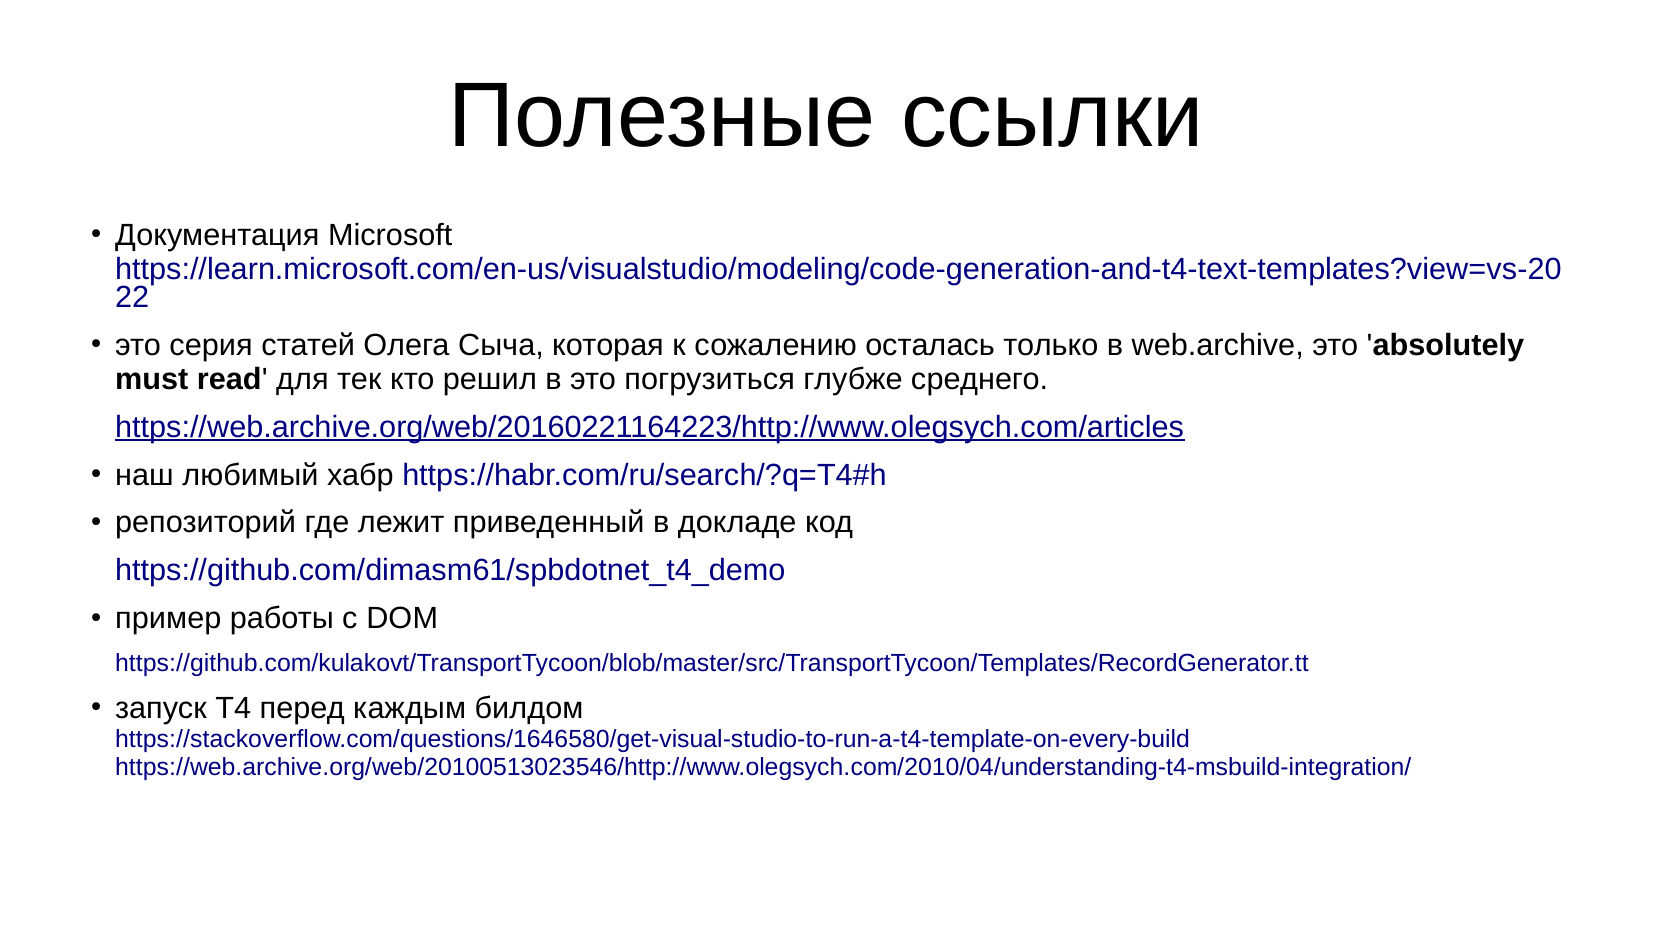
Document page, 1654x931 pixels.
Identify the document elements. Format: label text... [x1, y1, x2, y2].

list Документация Microsoft https://learn.microsoft.com/en-us/visualstudio/modeling/code-generation-and-t4-text-templates?view=vs-2022 это серия статей Олега Сыча, которая к сожалению осталась только в web.archive, это 'absolutely must read' для тек кто решил в это погрузиться глубже среднего. https://web.archive.org/web/20160221164223/http://www.olegsych.com/articles наш любимый хабр https://habr.com/ru/search/?q=T4#h репозиторий где лежит приведенный в докладе код https://github.com/dimasm61/spbdotnet_t4_demo пример работы с DOM https://github.com/kulakovt/TransportTycoon/blob/master/src/TransportTycoon/Templates/RecordGenerator.tt запуск T4 перед каждым билдом https://stackoverflow.com/questions/1646580/get-visual-studio-to-run-a-t4-template-on-every-buildhttps://web.archive.org/web/20100513023546/http://www.olegsych.com/2010/04/understanding-t4-msbuild-integration/ [82, 217, 1571, 758]
title Полезные ссылки [82, 37, 1571, 193]
